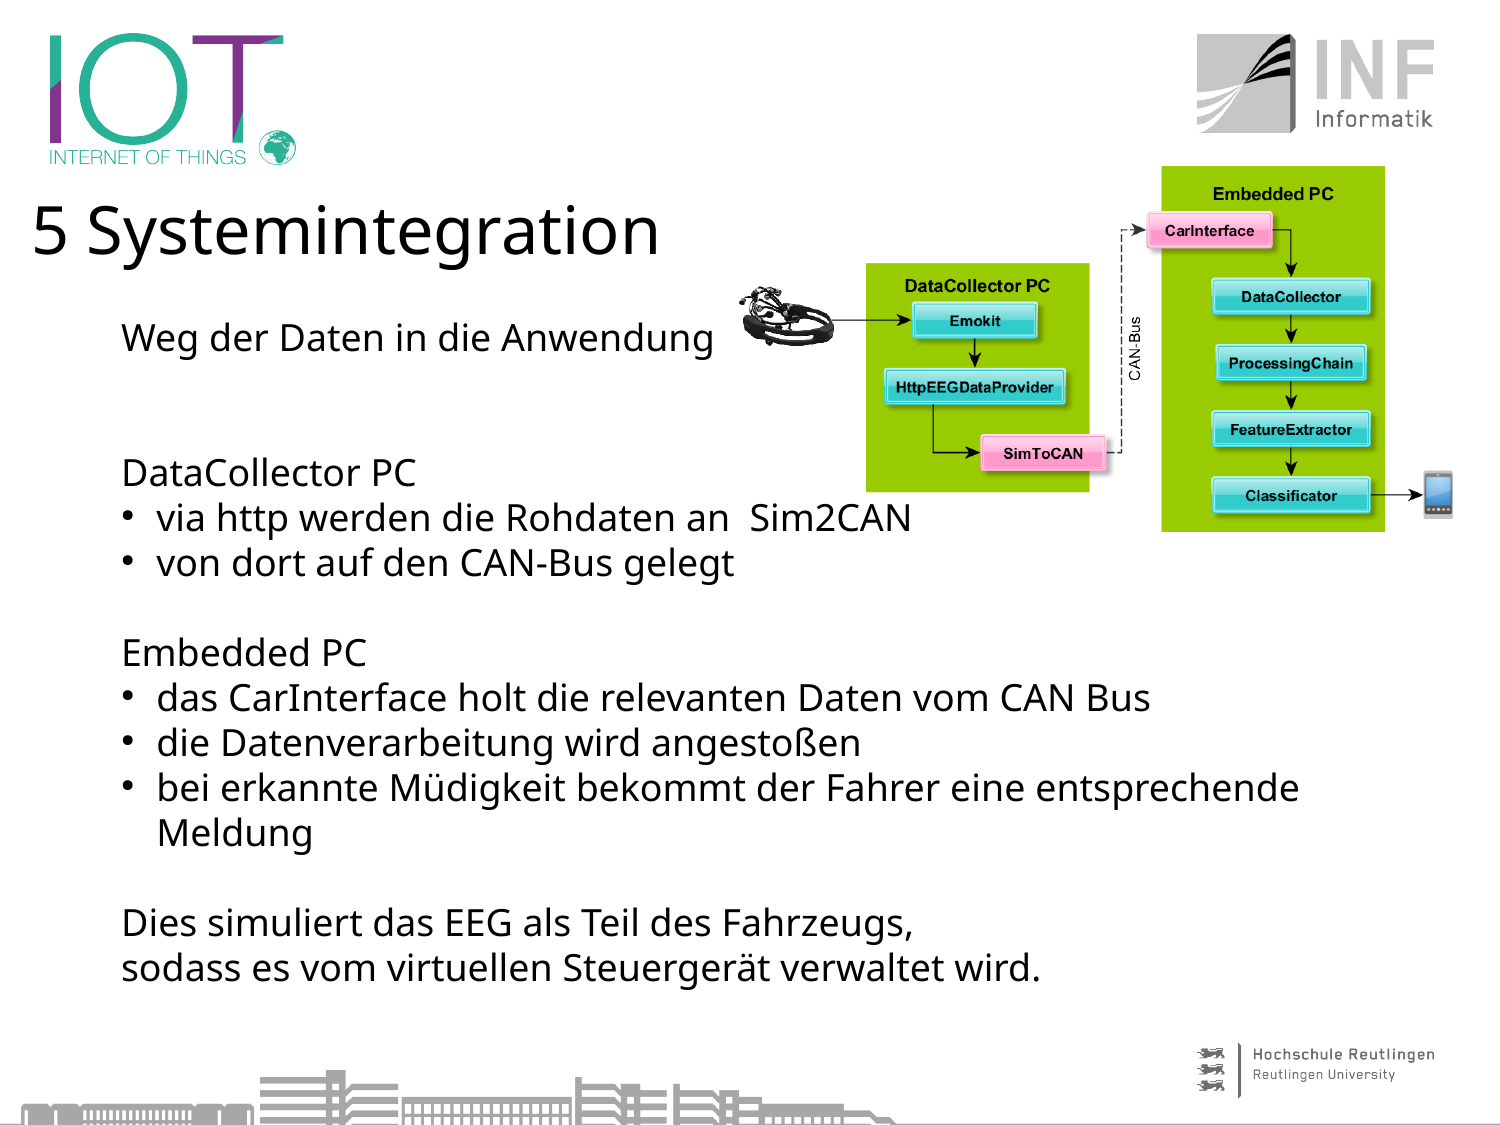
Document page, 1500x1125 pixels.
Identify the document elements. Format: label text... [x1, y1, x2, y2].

picture [0, 1042, 1500, 1125]
text_box 5 Systemintegration [16, 180, 1464, 284]
picture [726, 165, 1453, 180]
picture [1197, 34, 1434, 133]
text_box Weg der Daten in die Anwendung DataCollector PC via http werden die Rohdaten an Sim2CAN von dort auf den CAN-Bus gelegt Embedded PC das CarInterface holt die relevanten Daten vom CAN Bus die Datenverarbeitung wird angestoßen bei erkannte Müdigkeit bekommt der Fahrer eine entsprechende Meldung Dies simuliert das EEG als Teil des Fahrzeugs, sodass es vom virtuellen Steuergerät verwaltet wird. [106, 307, 1441, 1028]
picture [50, 33, 296, 165]
picture [726, 284, 1453, 532]
